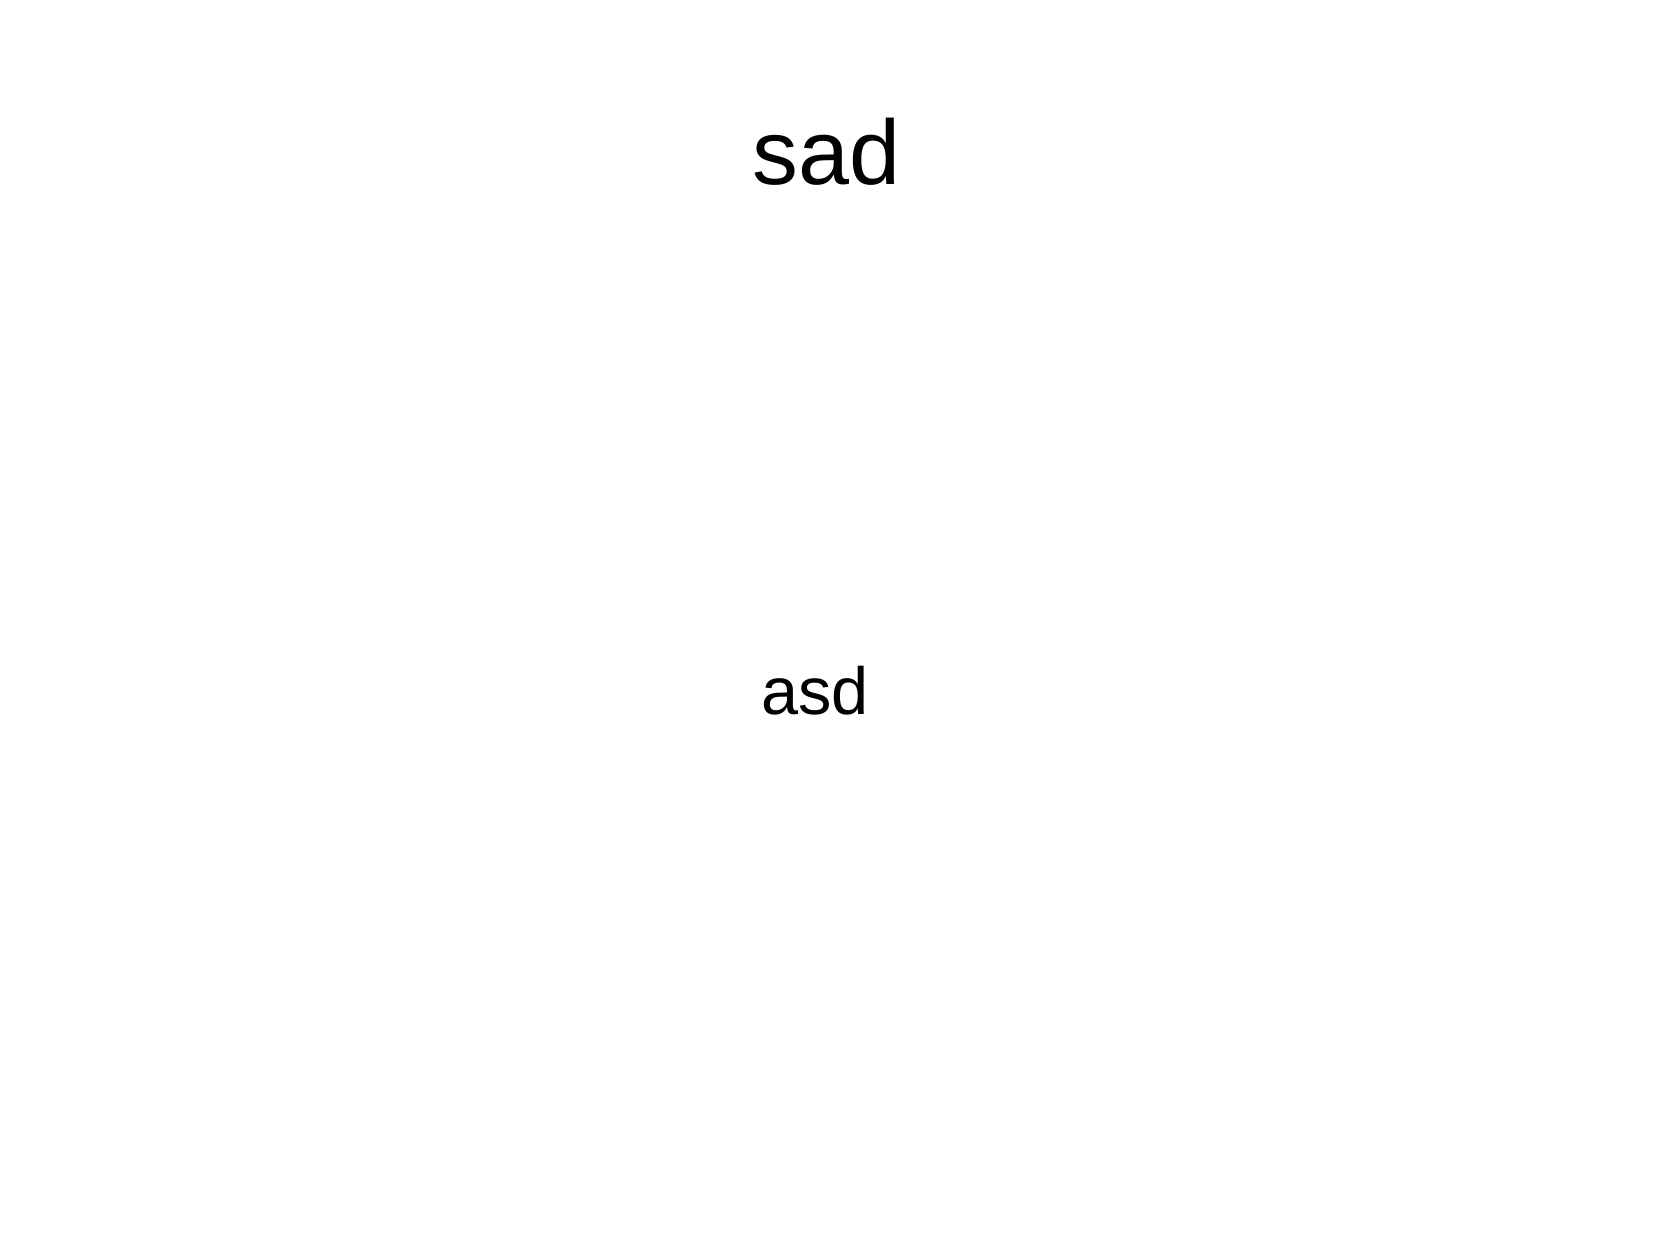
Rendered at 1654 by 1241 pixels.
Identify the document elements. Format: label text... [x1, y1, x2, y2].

subtitle asd [70, 331, 1560, 1052]
title sad [82, 49, 1571, 257]
